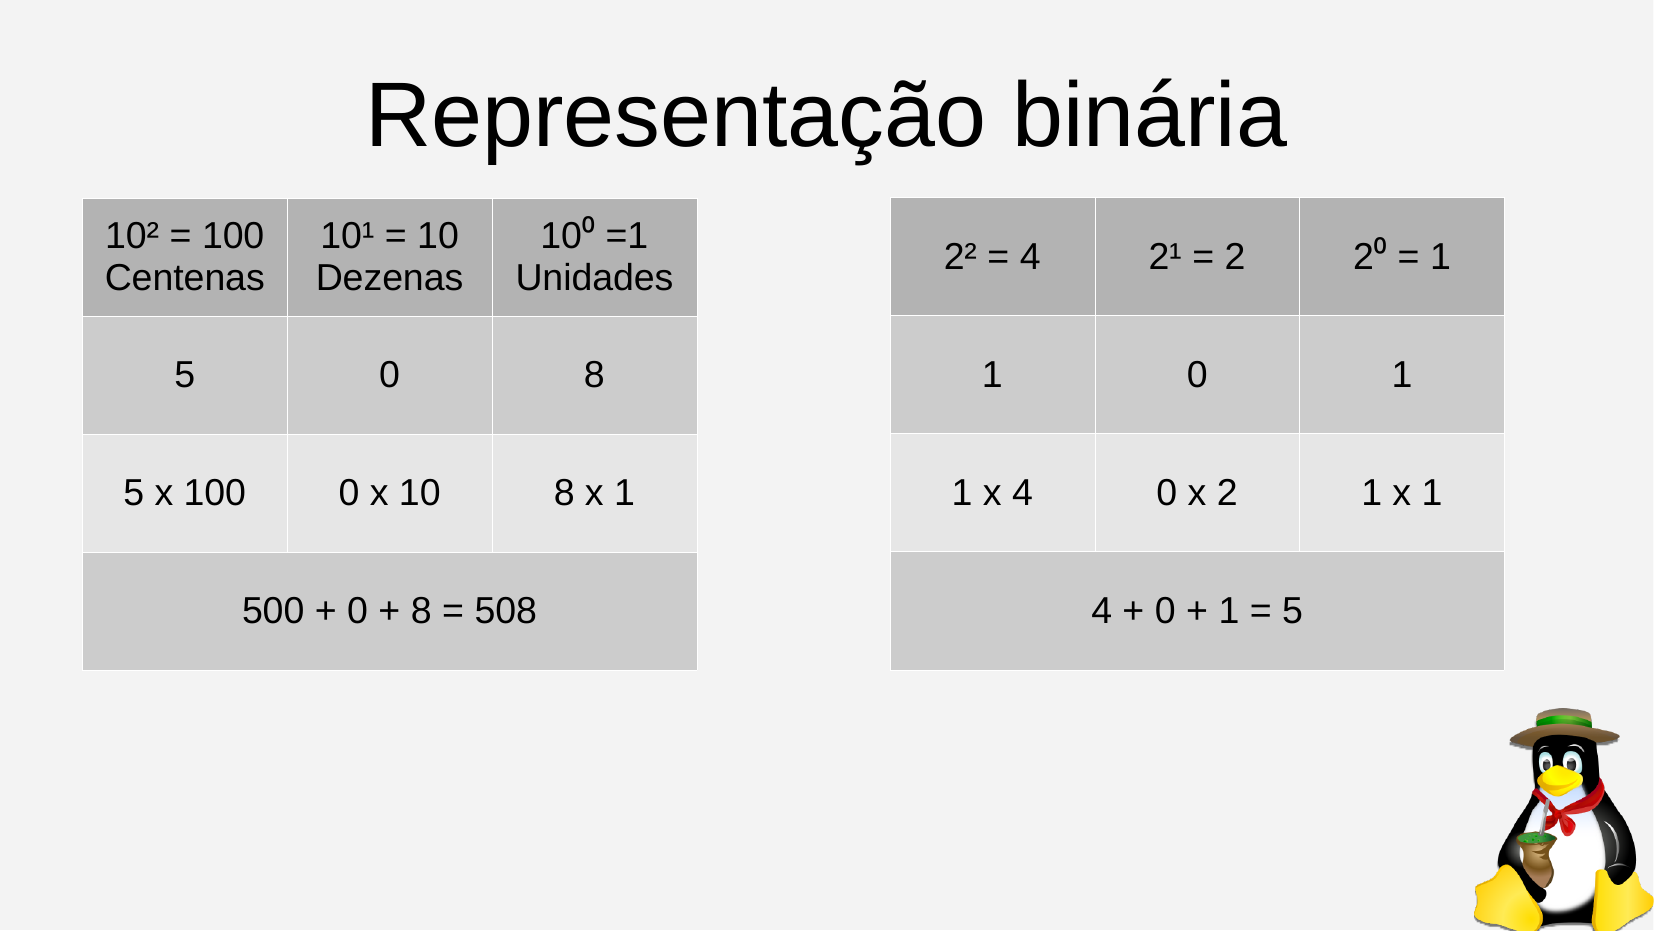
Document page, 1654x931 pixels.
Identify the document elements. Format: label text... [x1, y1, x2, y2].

table_header 10² = 100 Centenas [83, 199, 287, 316]
title Representação binária [82, 37, 1571, 193]
table_cell 1 x 1 [1300, 434, 1504, 551]
table_cell 1 [891, 316, 1095, 433]
table_cell 5 x 100 [83, 435, 287, 552]
table_header 10¹ = 10 Dezenas [288, 199, 492, 316]
table_cell 4 + 0 + 1 = 5 [891, 552, 1504, 670]
table_header 10⁰ =1 Unidades [493, 199, 697, 316]
table_cell 1 x 4 [891, 434, 1095, 551]
table_header 2¹ = 2 [1096, 198, 1299, 315]
table_cell 0 x 10 [288, 435, 492, 552]
table_cell 1 [1300, 316, 1504, 433]
table_cell 500 + 0 + 8 = 508 [83, 553, 697, 670]
table_cell 8 x 1 [493, 435, 697, 552]
table_header 2⁰ = 1 [1300, 198, 1504, 315]
table_header 2² = 4 [891, 198, 1095, 315]
table_cell 5 [83, 317, 287, 434]
table_cell 0 [1096, 316, 1299, 433]
table_cell 8 [493, 317, 697, 434]
picture [1474, 708, 1654, 931]
table_cell 0 x 2 [1096, 434, 1299, 551]
table_cell 0 [288, 317, 492, 434]
